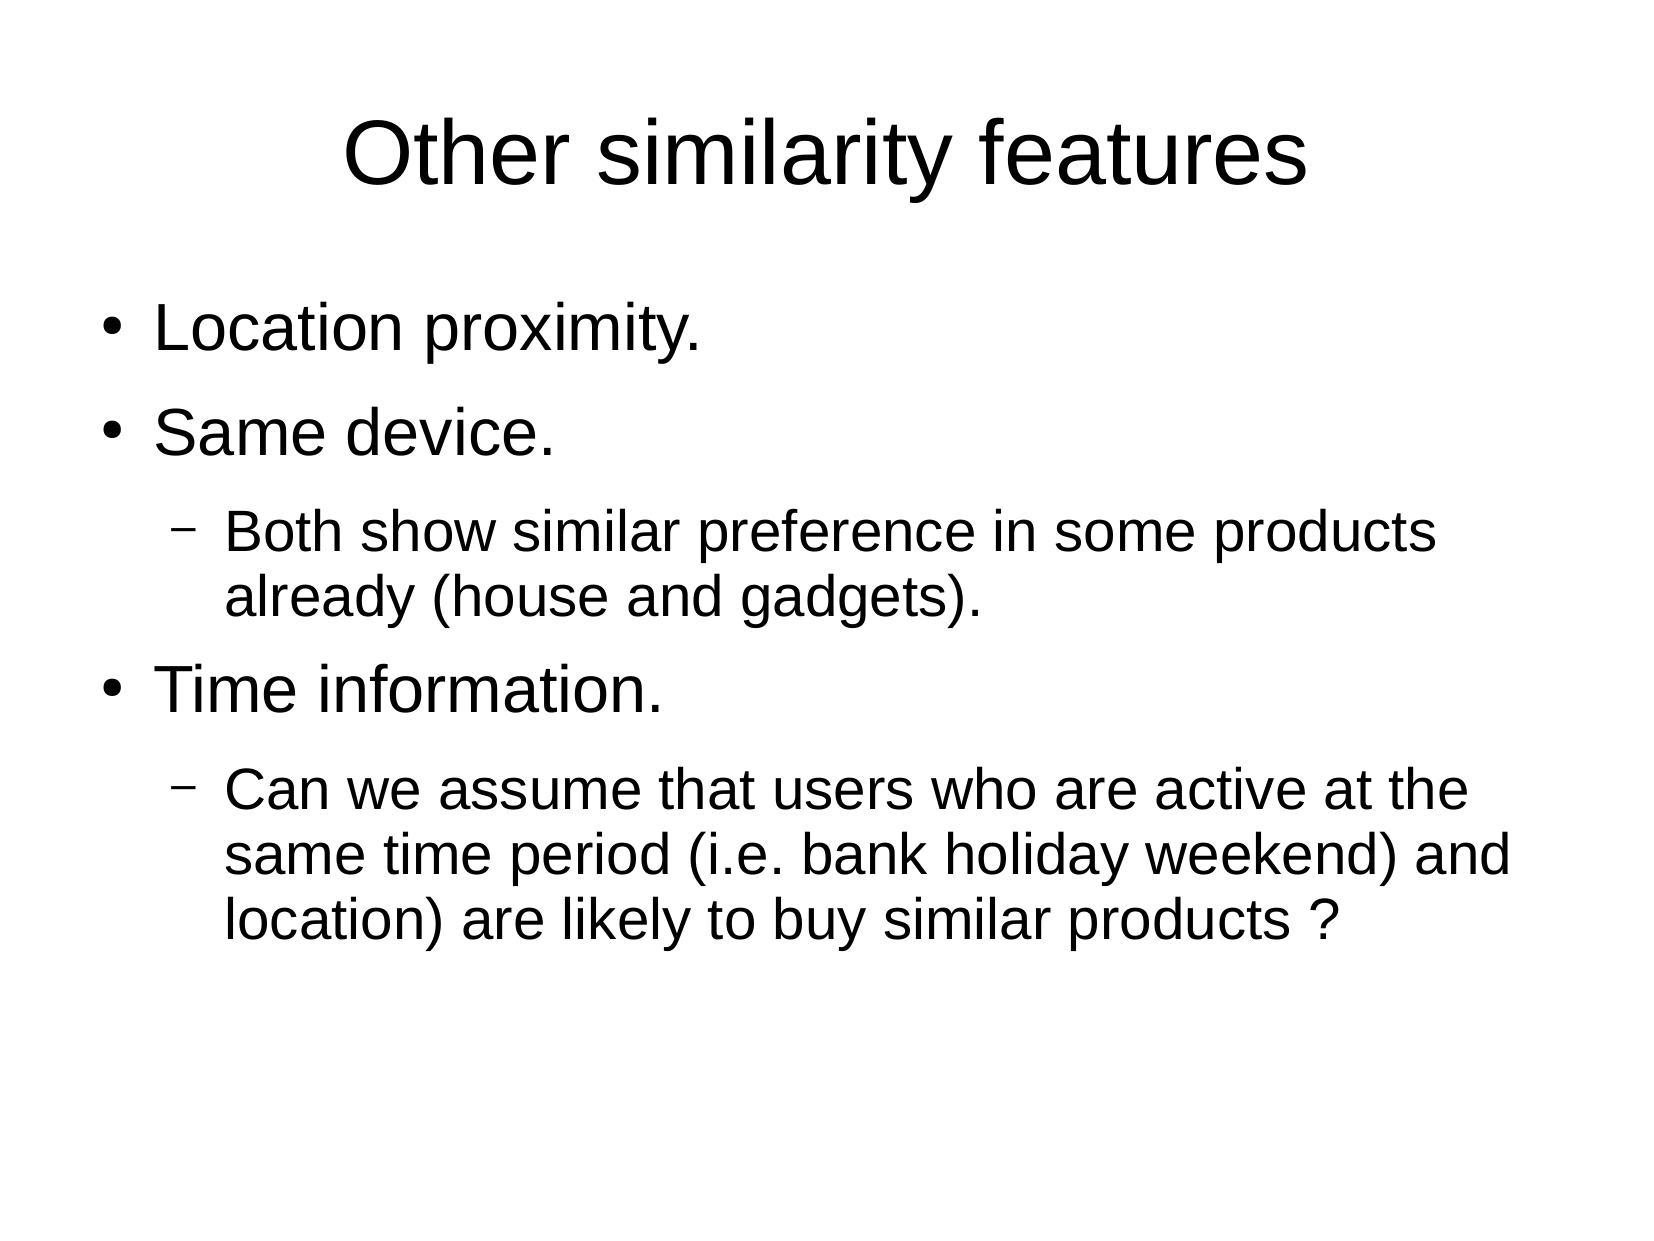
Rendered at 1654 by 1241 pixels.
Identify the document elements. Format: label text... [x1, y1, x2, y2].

title Other similarity features [82, 49, 1571, 257]
list Location proximity. Same device. Both show similar preference in some products already (house and gadgets). Time information. Can we assume that users who are active at the same time period (i.e. bank holiday weekend) and location) are likely to buy similar products ? [82, 290, 1571, 1010]
